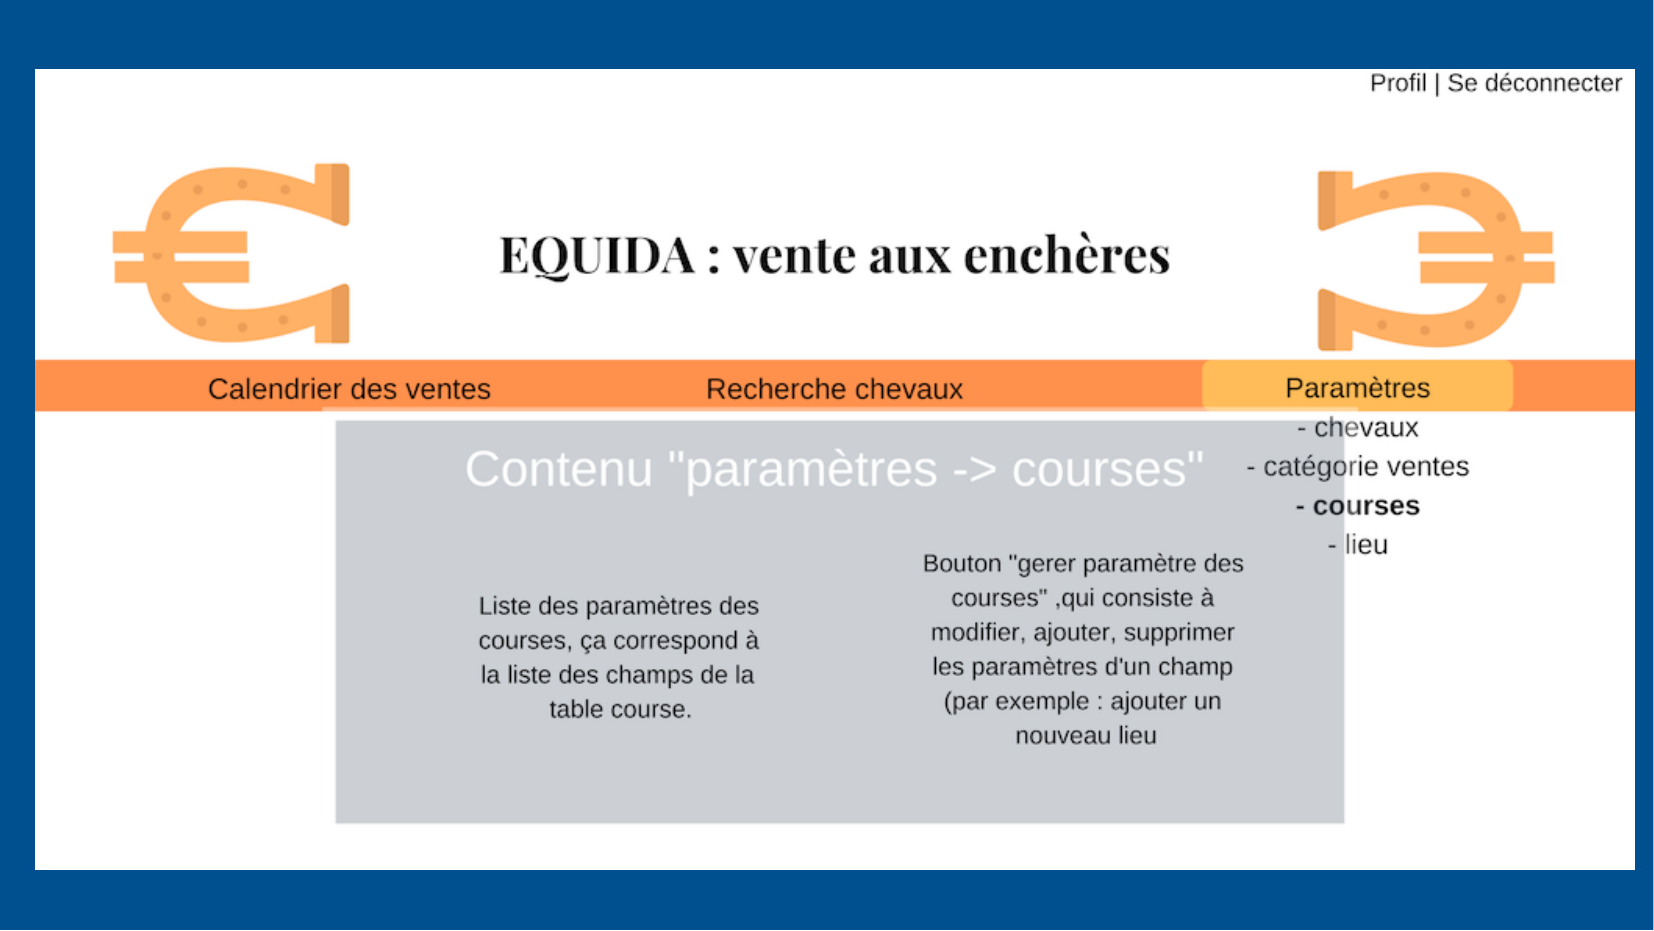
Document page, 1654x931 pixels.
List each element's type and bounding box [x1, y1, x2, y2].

picture [35, 69, 1635, 870]
